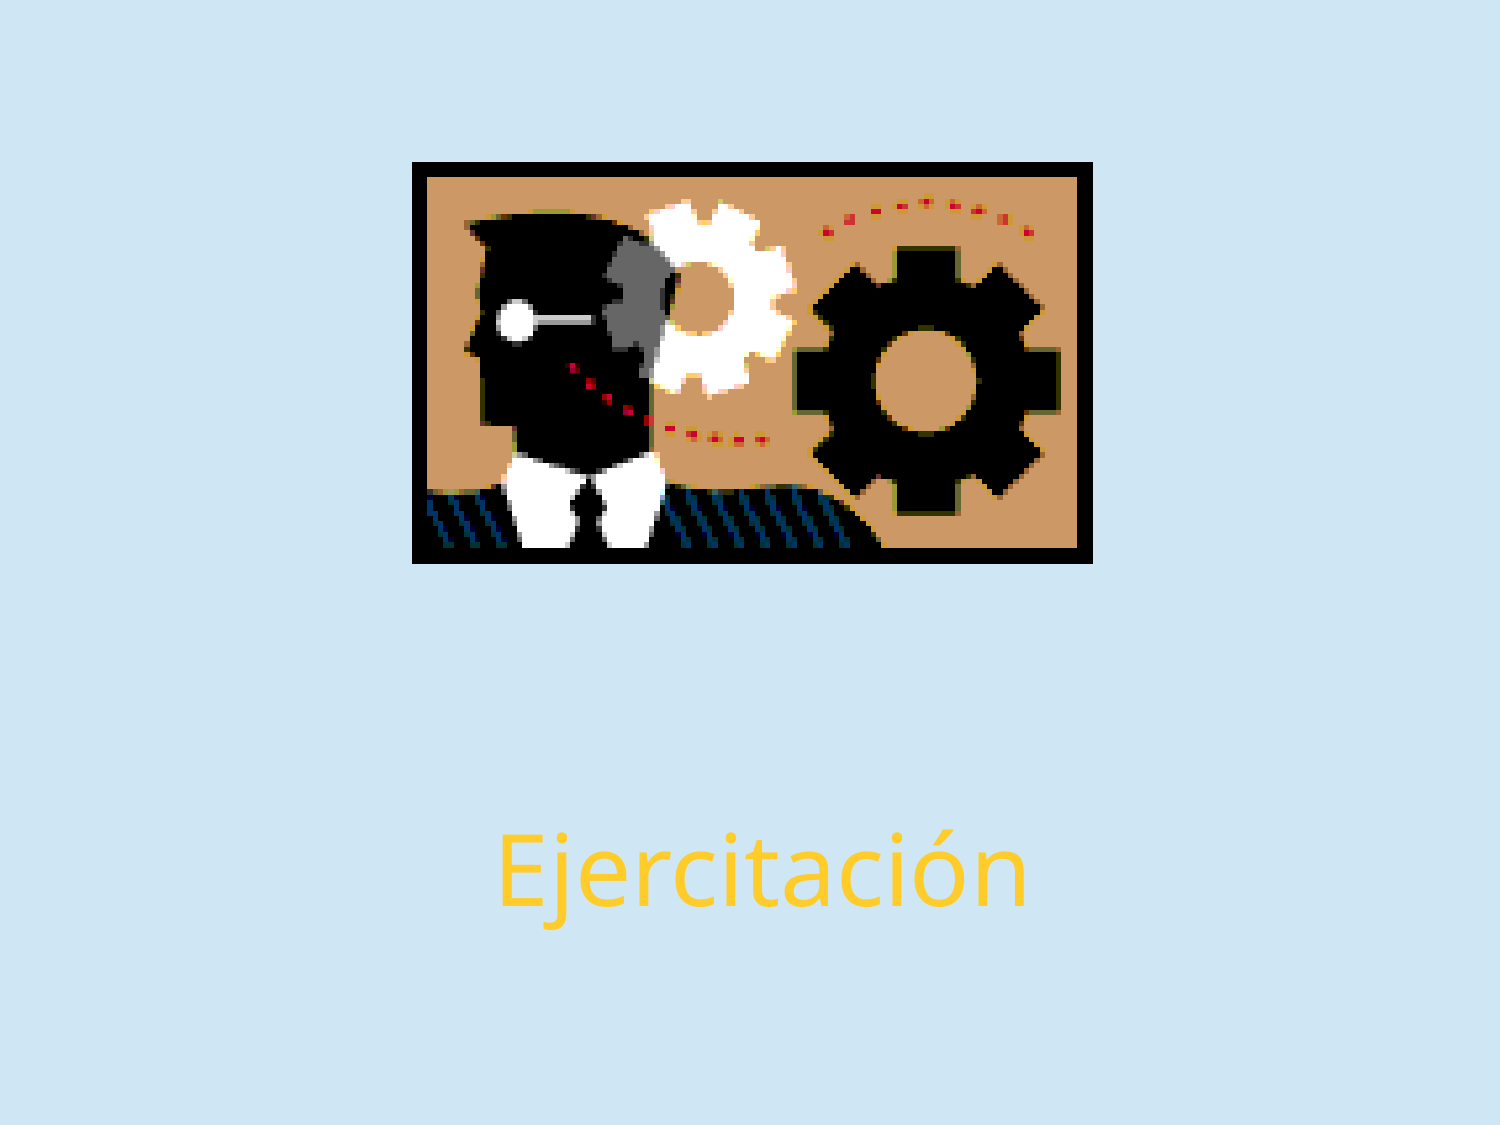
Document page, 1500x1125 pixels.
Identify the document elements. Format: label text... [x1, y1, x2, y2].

picture [412, 162, 1093, 564]
title Ejercitación [75, 812, 1452, 936]
